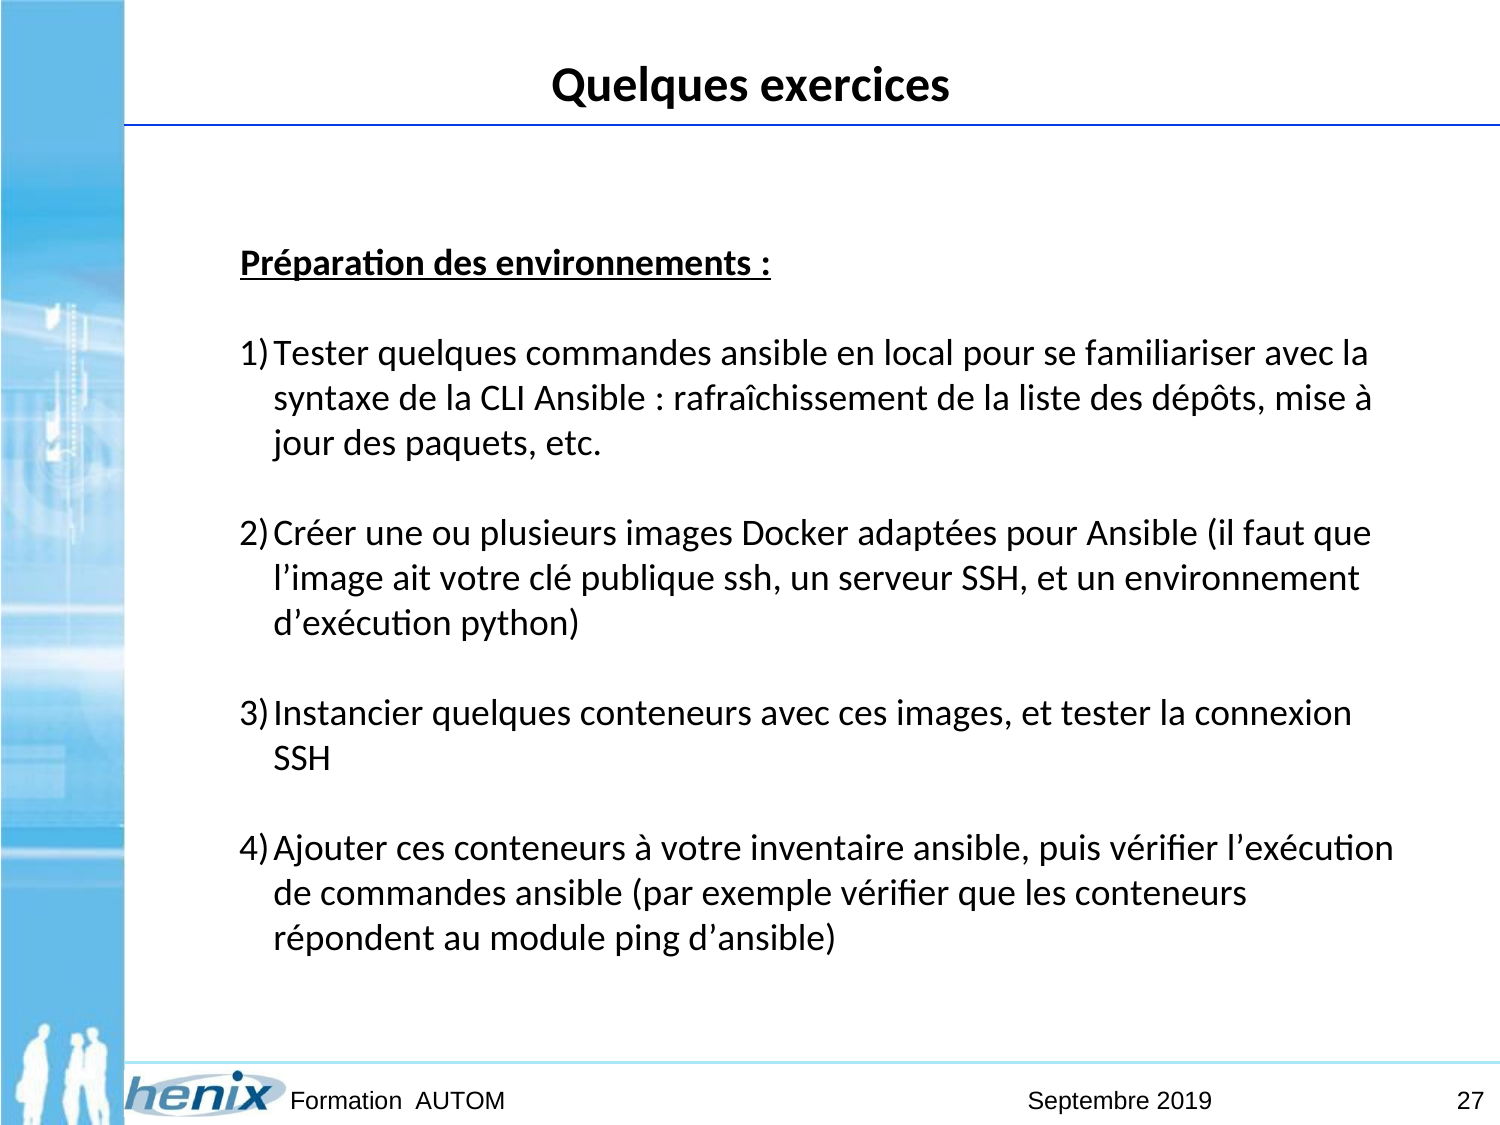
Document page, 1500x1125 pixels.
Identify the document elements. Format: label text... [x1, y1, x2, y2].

text_box Préparation des environnements : Tester quelques commandes ansible en local pour se familiariser avec la syntaxe de la CLI Ansible : rafraîchissement de la liste des dépôts, mise à jour des paquets, etc. Créer une ou plusieurs images Docker adaptées pour Ansible (il faut que l’image ait votre clé publique ssh, un serveur SSH, et un environnement d’exécution python) Instancier quelques conteneurs avec ces images, et tester la connexion SSH Ajouter ces conteneurs à votre inventaire ansible, puis vérifier l’exécution de commandes ansible (par exemple vérifier que les conteneurs répondent au module ping d’ansible) [224, 230, 1418, 966]
text_box Formation AUTOM [288, 1084, 507, 1115]
text_box Septembre 2019 [1025, 1084, 1276, 1115]
picture [0, 0, 126, 1125]
text_box Quelques exercices [138, 50, 1363, 112]
text_box <numéro> [1452, 1084, 1490, 1115]
text_box [123, 1070, 287, 1117]
